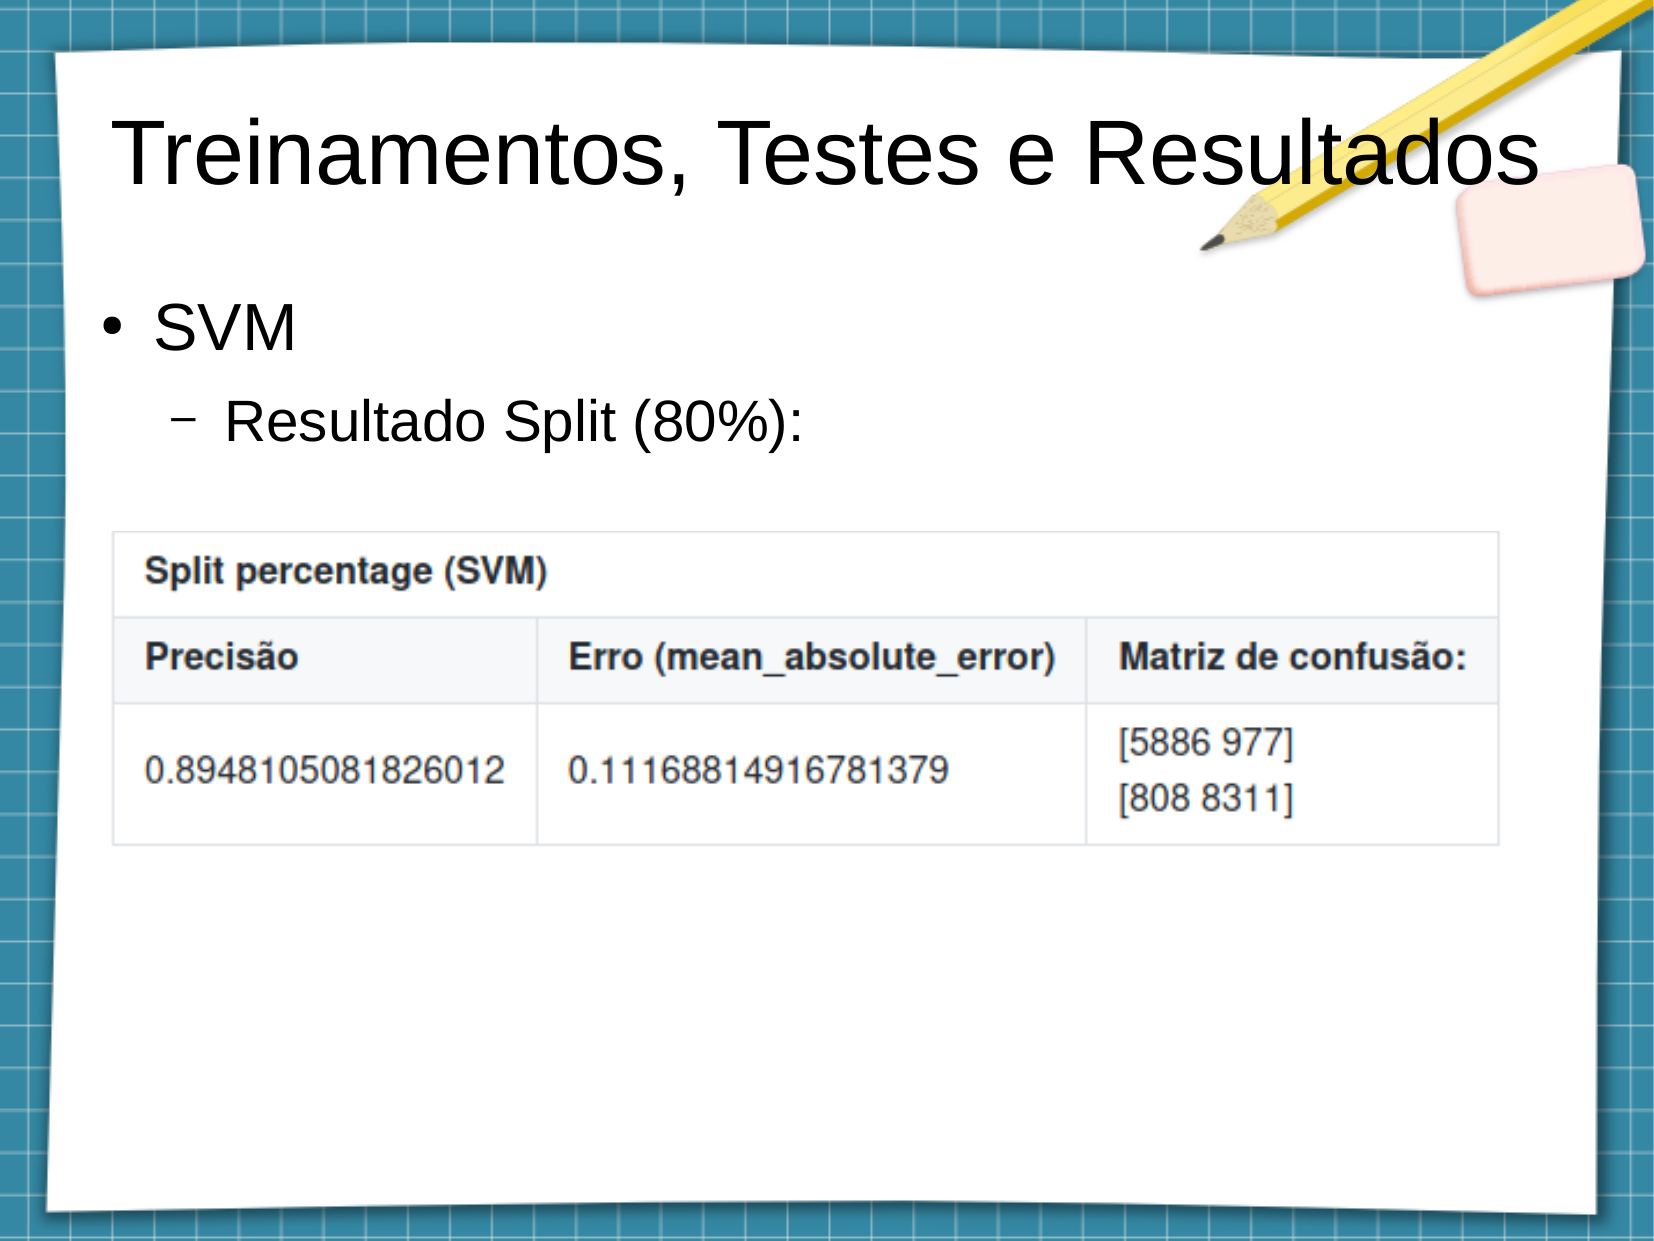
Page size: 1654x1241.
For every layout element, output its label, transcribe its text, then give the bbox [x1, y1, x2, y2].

list SVM Resultado Split (80%): [82, 290, 1571, 1010]
picture [0, 0, 1654, 1241]
title Treinamentos, Testes e Resultados [82, 49, 1571, 257]
